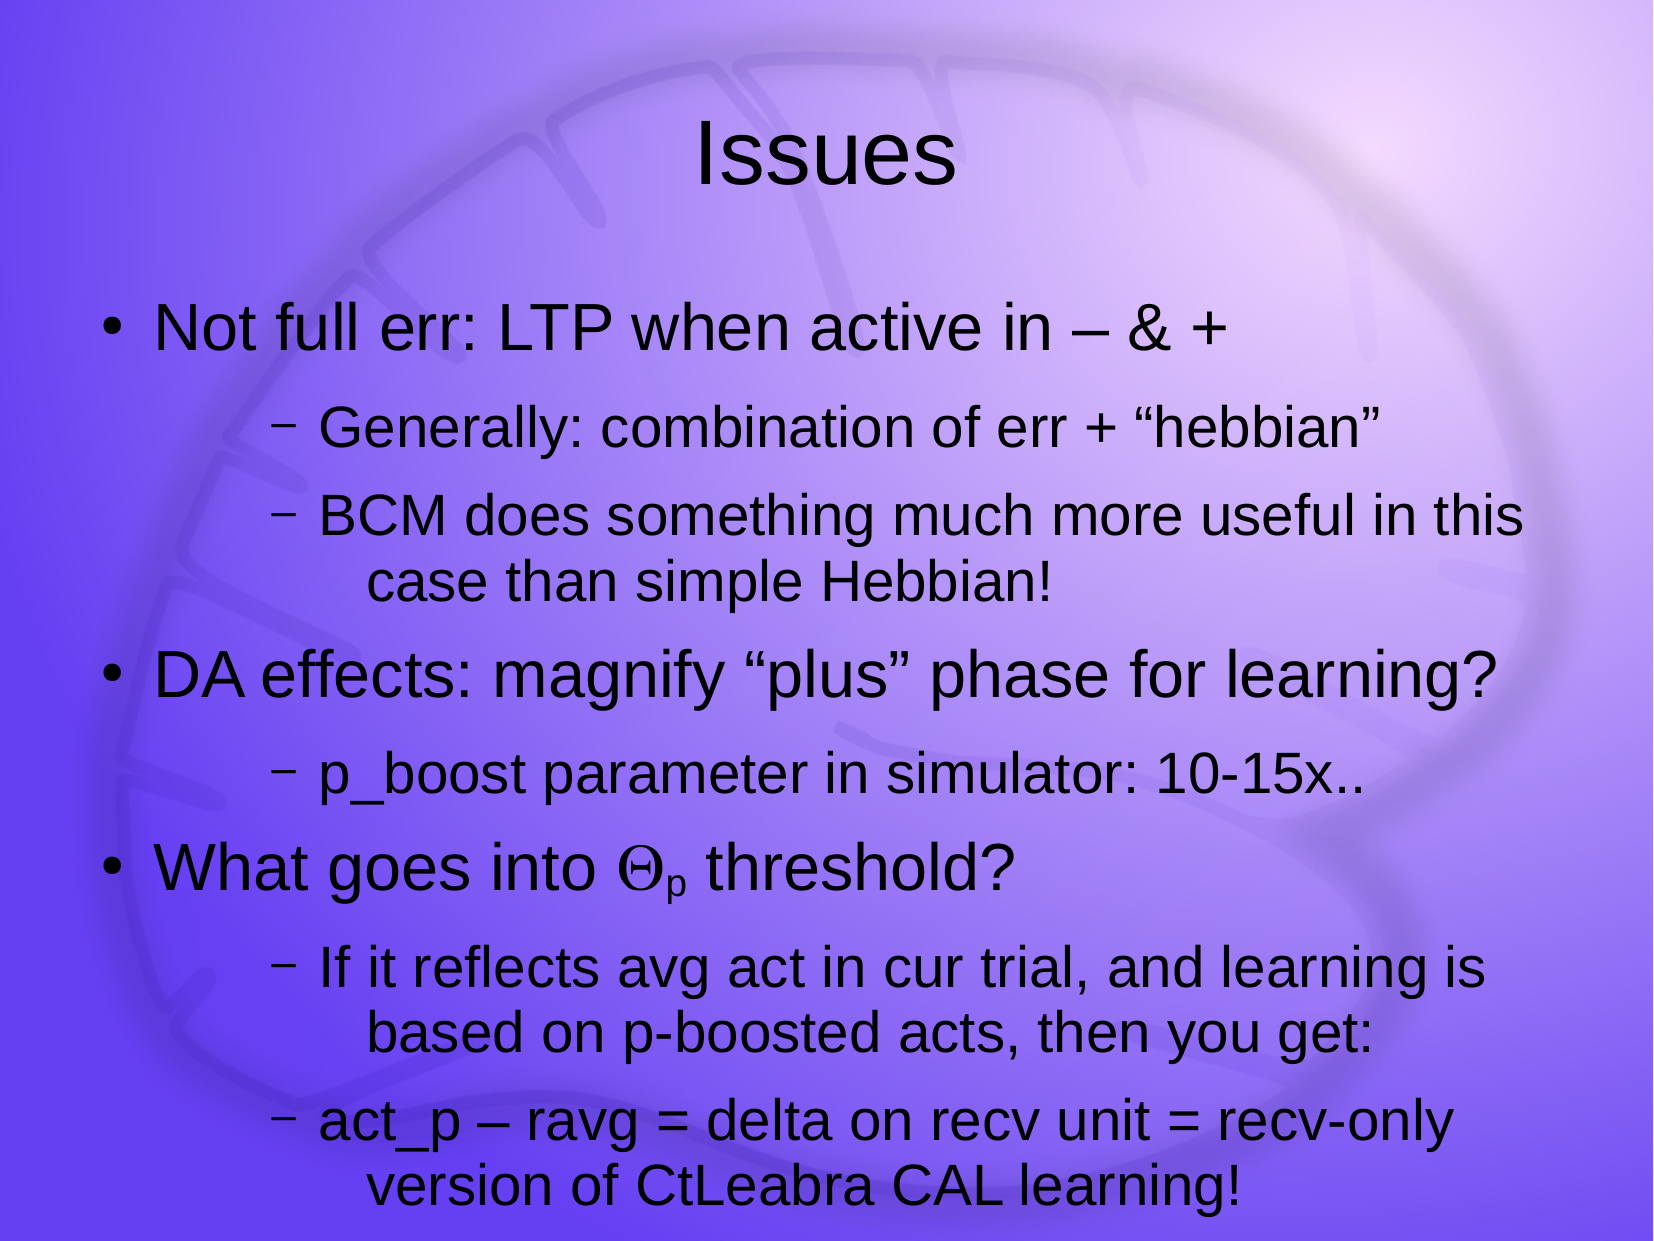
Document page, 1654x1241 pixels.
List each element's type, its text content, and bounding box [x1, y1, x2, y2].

list Not full err: LTP when active in – & + Generally: combination of err + “hebbian” BCM does something much more useful in this case than simple Hebbian! DA effects: magnify “plus” phase for learning? p_boost parameter in simulator: 10-15x.. What goes into Θp threshold? If it reflects avg act in cur trial, and learning is based on p-boosted acts, then you get: act_p – ravg = delta on recv unit = recv-only version of CtLeabra CAL learning! [82, 290, 1571, 1239]
title Issues [82, 49, 1571, 257]
picture [0, 0, 1654, 1241]
